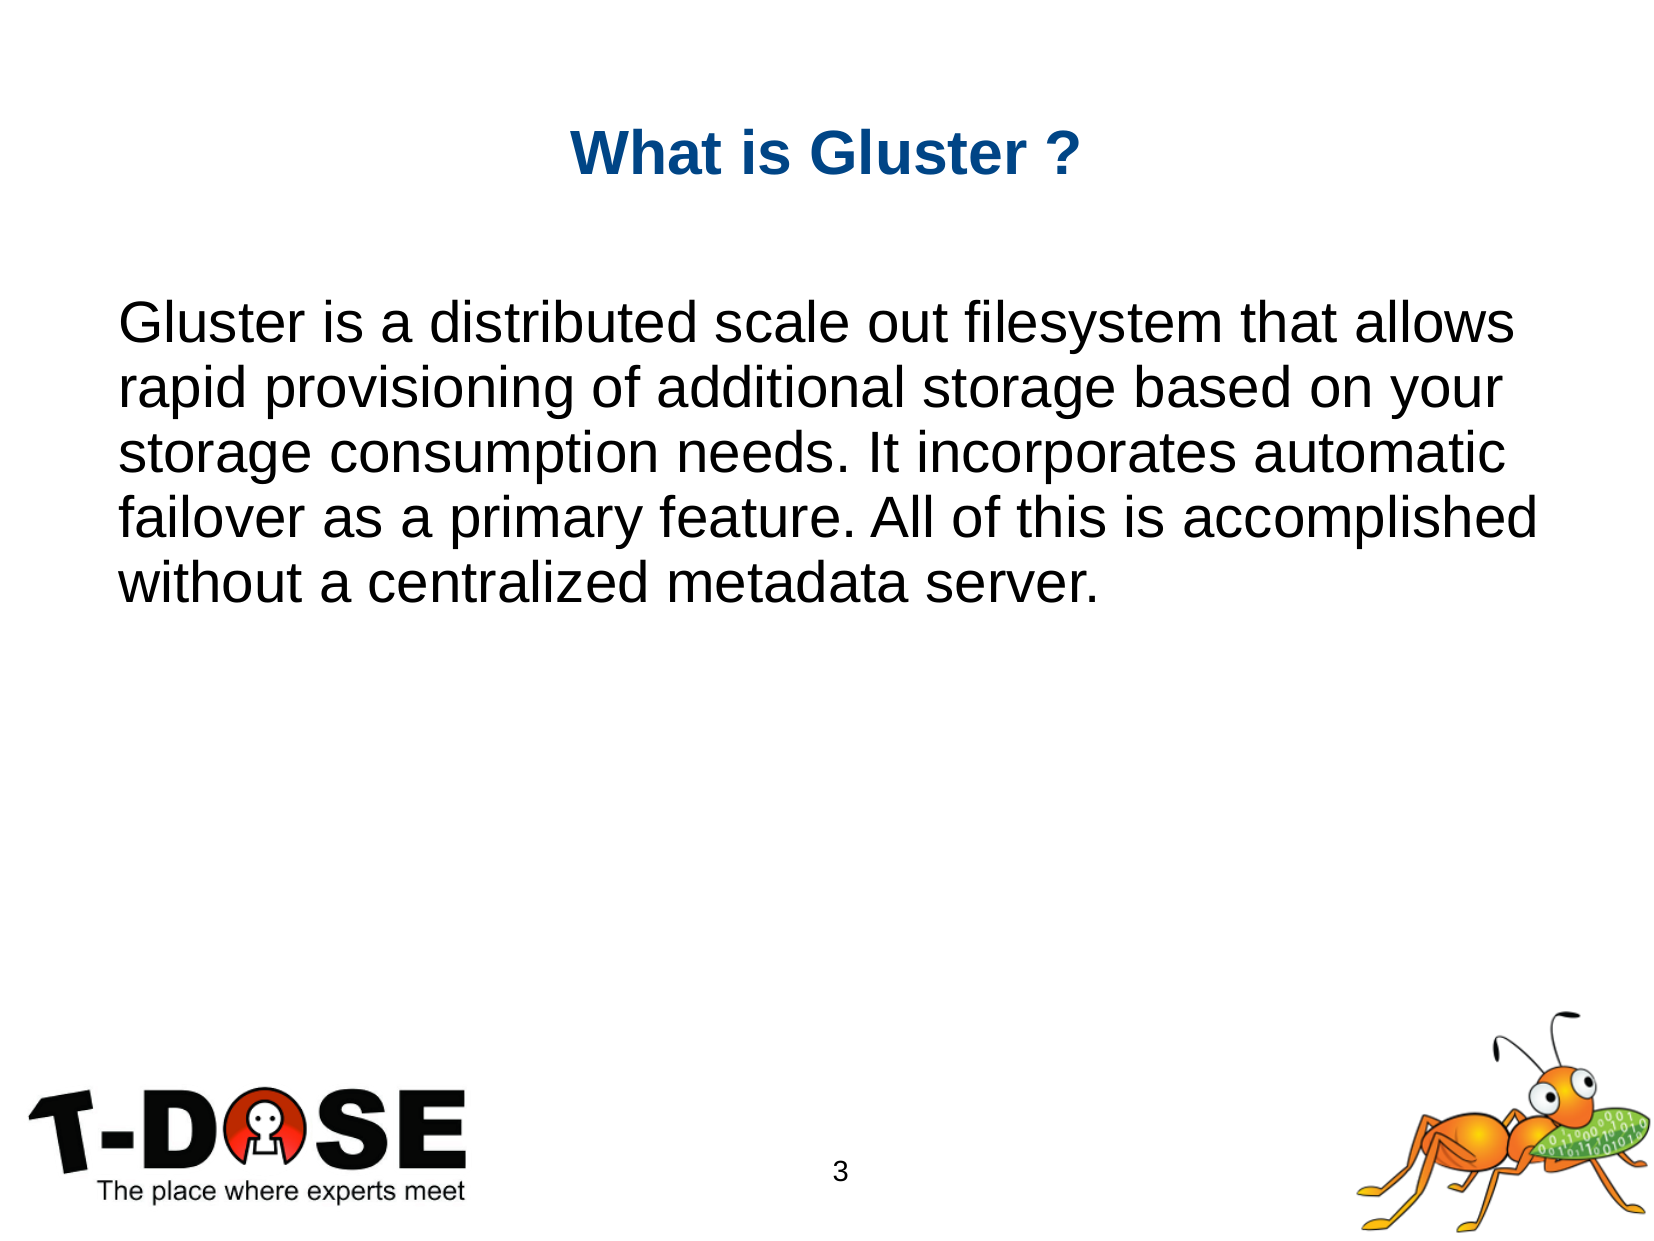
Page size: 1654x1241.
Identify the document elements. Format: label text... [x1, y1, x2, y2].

picture [23, 1067, 481, 1214]
picture [1353, 1009, 1654, 1235]
title What is Gluster ? [82, 49, 1571, 257]
list Gluster is a distributed scale out filesystem that allows rapid provisioning of additional storage based on your storage consumption needs. It incorporates automatic failover as a primary feature. All of this is accomplished without a centralized metadata server. [82, 290, 1571, 1010]
